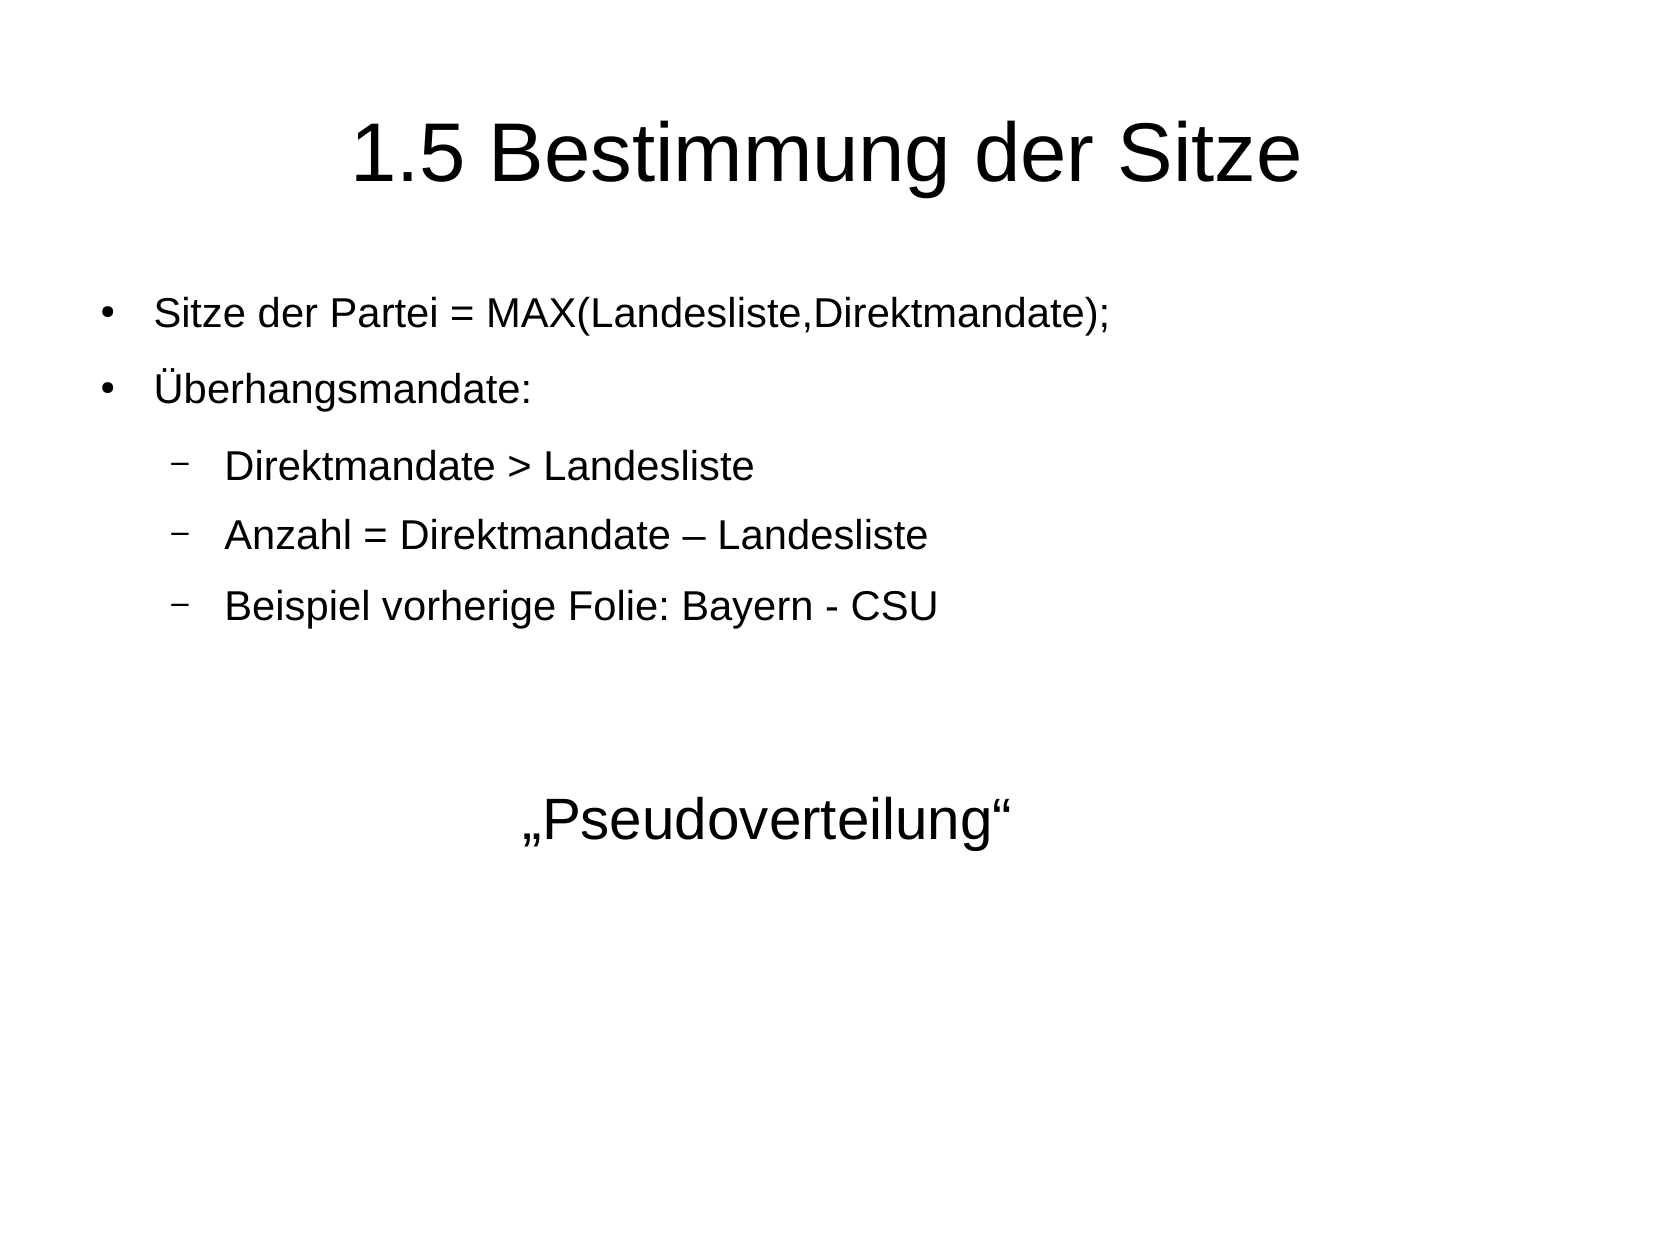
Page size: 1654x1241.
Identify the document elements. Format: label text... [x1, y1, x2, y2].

title 1.5 Bestimmung der Sitze [82, 49, 1571, 257]
list Sitze der Partei = MAX(Landesliste,Direktmandate); Überhangsmandate: Direktmandate > Landesliste Anzahl = Direktmandate – Landesliste Beispiel vorherige Folie: Bayern - CSU [82, 290, 1538, 1010]
text_box „Pseudoverteilung“ [507, 779, 1182, 860]
